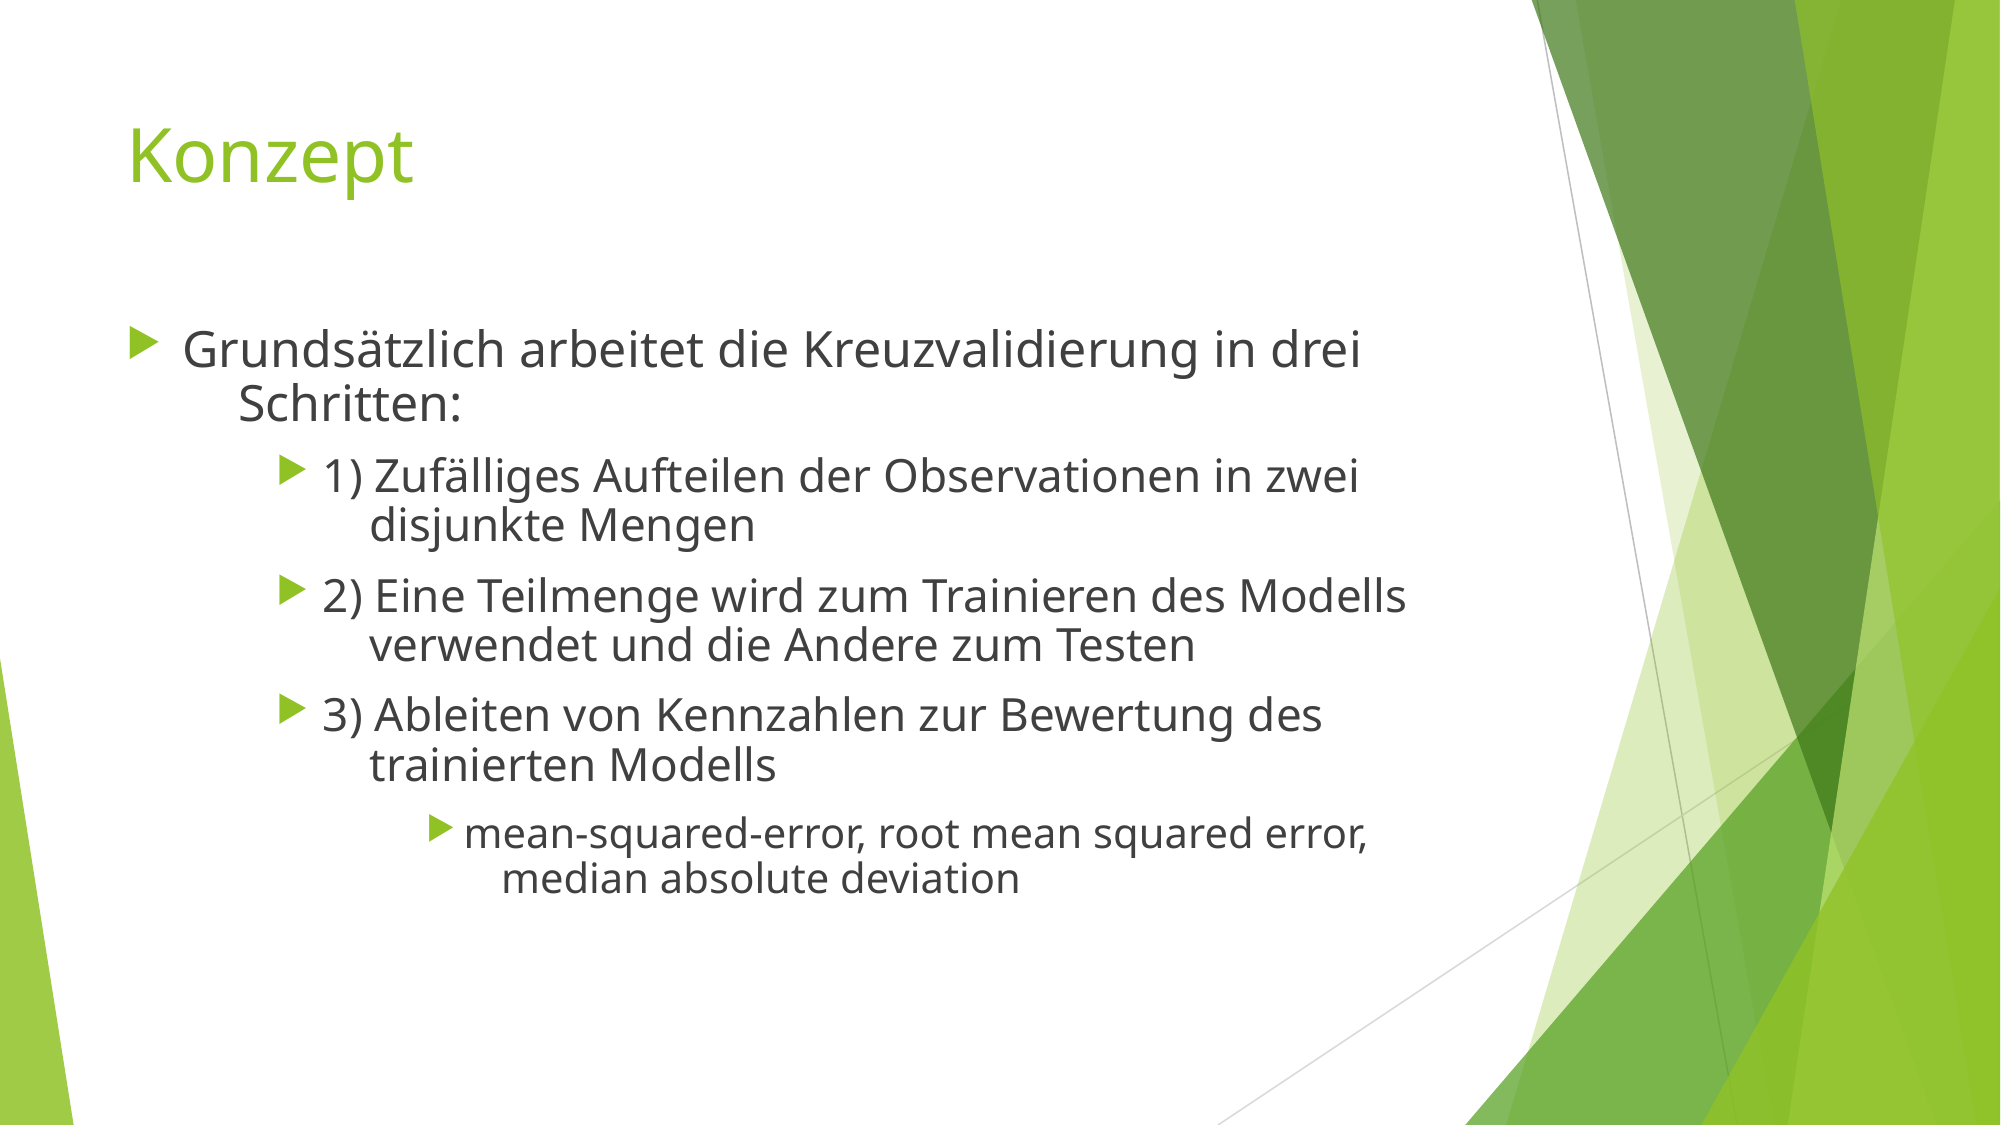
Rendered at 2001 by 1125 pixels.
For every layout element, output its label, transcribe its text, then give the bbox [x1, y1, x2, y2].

list Grundsätzlich arbeitet die Kreuzvalidierung in drei Schritten: 1) Zufälliges Aufteilen der Observationen in zwei disjunkte Mengen 2) Eine Teilmenge wird zum Trainieren des Modells verwendet und die Andere zum Testen 3) Ableiten von Kennzahlen zur Bewertung des trainierten Modells mean-squared-error, root mean squared error, median absolute deviation [111, 316, 1522, 954]
title Konzept [111, 99, 1522, 316]
